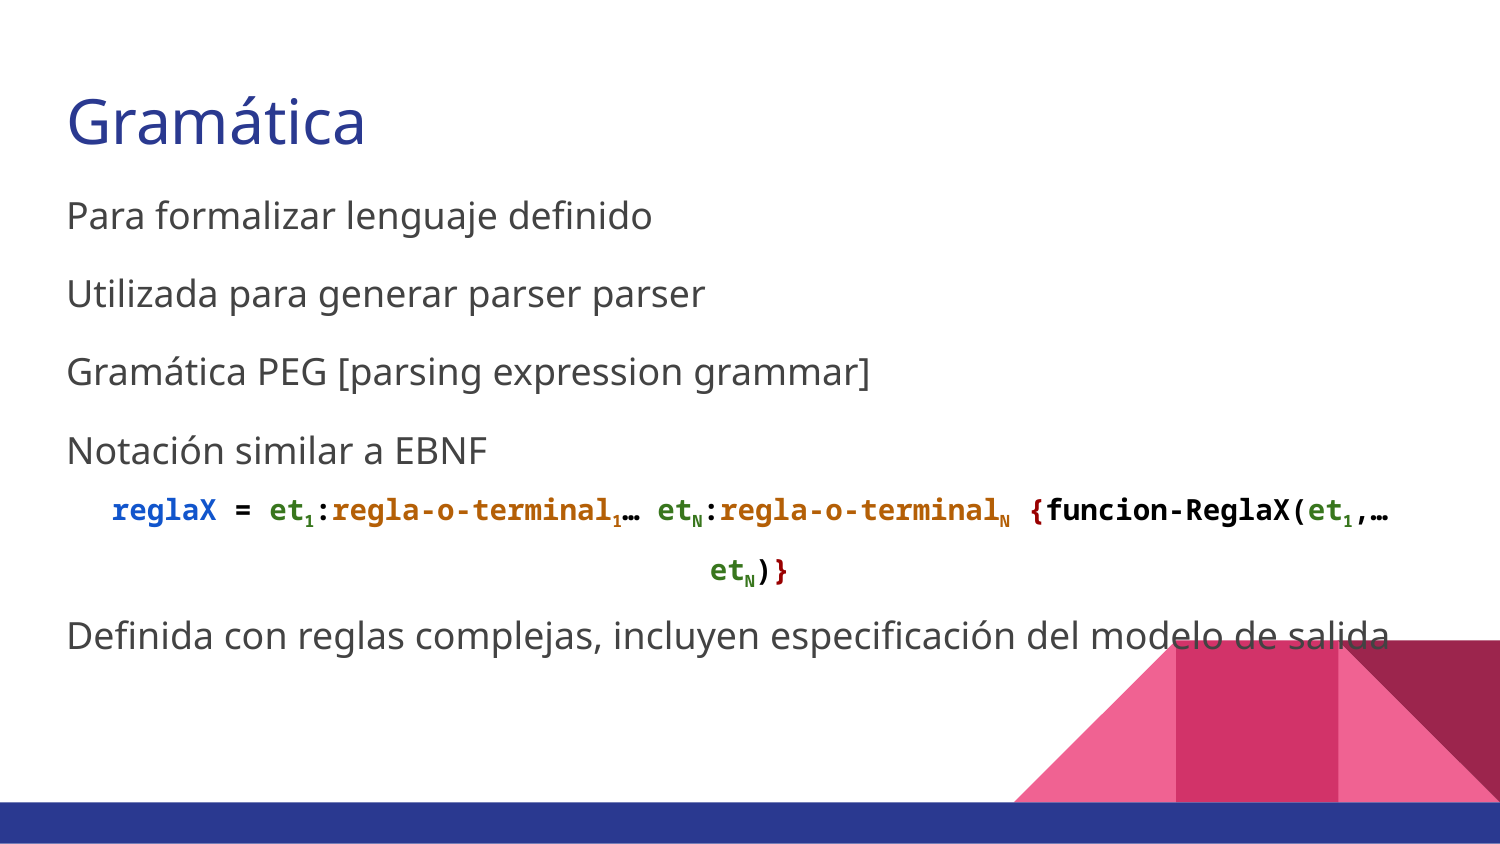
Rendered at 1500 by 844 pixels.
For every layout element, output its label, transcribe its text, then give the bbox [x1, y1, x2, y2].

list Para formalizar lenguaje definido Utilizada para generar parser parser Gramática PEG [parsing expression grammar] Notación similar a EBNF reglaX = et1:regla-o-terminal1… etN:regla-o-terminalN {funcion-ReglaX(et1,… etN)} Definida con reglas complejas, incluyen especificación del modelo de salida [51, 176, 1449, 725]
title Gramática [51, 67, 1449, 167]
